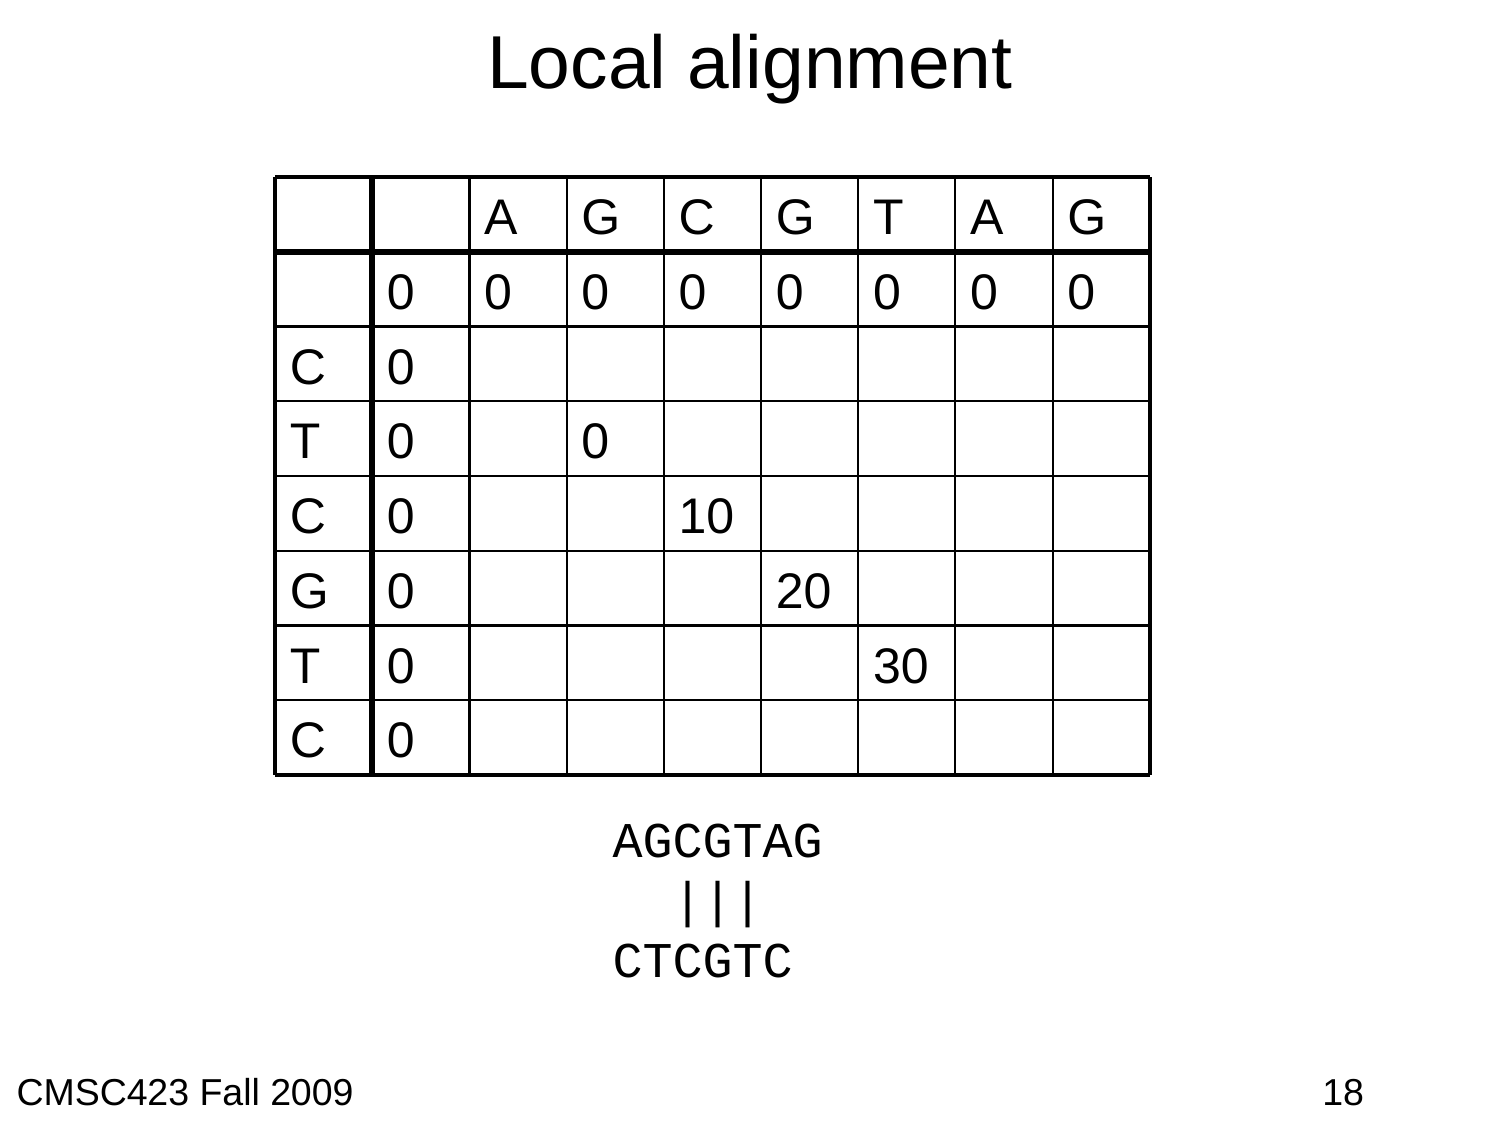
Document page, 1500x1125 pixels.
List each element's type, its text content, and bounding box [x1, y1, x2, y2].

text_box G [762, 179, 857, 249]
text_box C [277, 328, 369, 400]
text_box 0 [568, 402, 663, 475]
text_box 0 [375, 328, 468, 400]
title Local alignment [0, 12, 1500, 113]
text_box 0 [375, 701, 468, 773]
text_box A [471, 179, 566, 249]
text_box 0 [568, 255, 663, 325]
text_box G [1054, 179, 1148, 249]
text_box 0 [375, 255, 468, 325]
text_box T [859, 179, 954, 249]
text_box C [277, 701, 369, 773]
text_box 0 [375, 477, 468, 550]
text_box G [277, 552, 369, 624]
text_box 0 [375, 552, 468, 624]
text_box 30 [859, 627, 954, 699]
text_box 20 [762, 552, 857, 624]
text_box 0 [471, 255, 566, 325]
text_box C [277, 477, 369, 550]
text_box C [665, 179, 760, 249]
text_box 10 [665, 477, 760, 550]
text_box 0 [375, 627, 468, 699]
text_box 0 [956, 255, 1052, 325]
text_box 0 [1054, 255, 1148, 325]
text_box G [568, 179, 663, 249]
text_box 0 [762, 255, 857, 325]
text_box 0 [375, 402, 468, 475]
text_box AGCGTAG ||| CTCGTC [597, 799, 838, 996]
text_box 0 [665, 255, 760, 325]
text_box A [956, 179, 1052, 249]
text_box T [277, 627, 369, 699]
text_box 0 [859, 255, 954, 325]
text_box T [277, 402, 369, 475]
